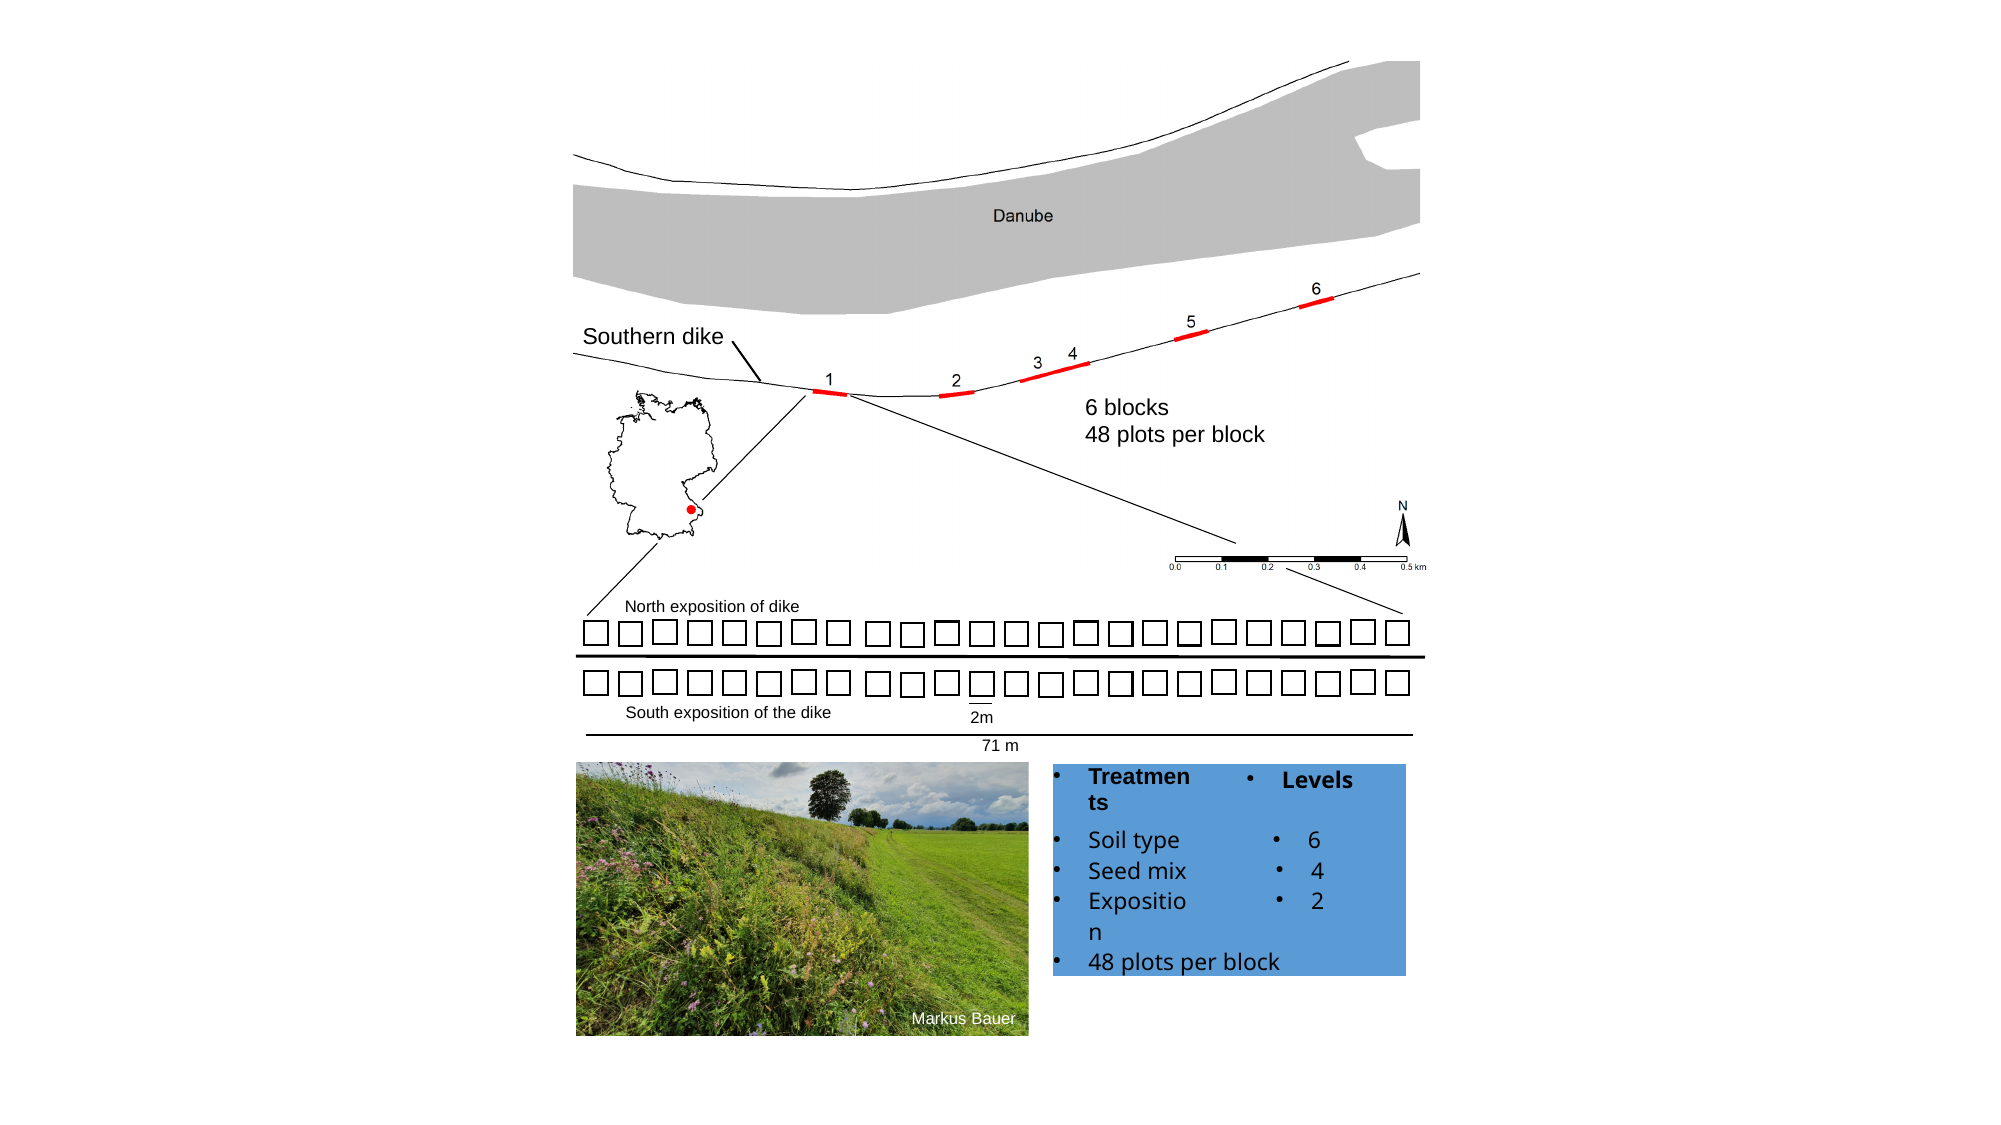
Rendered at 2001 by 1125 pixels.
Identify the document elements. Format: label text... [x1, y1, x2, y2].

text_box South exposition of the dike [610, 694, 867, 730]
table_cell Exposition [1053, 885, 1194, 946]
table_cell Soil type [1053, 824, 1194, 855]
picture [571, 60, 1430, 575]
text_box 2m [955, 699, 1012, 734]
text_box Southern dike [553, 310, 753, 360]
table_cell 6 [1194, 824, 1406, 855]
table_header Levels [1194, 764, 1406, 824]
table_cell Seed mix [1053, 855, 1194, 885]
text_box 71 m [959, 727, 1042, 764]
text_box Markus Bauer [896, 999, 1043, 1036]
table_cell 4 [1194, 855, 1406, 885]
text_box North exposition of dike [609, 588, 821, 624]
table_header Treatments [1053, 764, 1194, 824]
picture [576, 762, 1029, 1036]
table_cell 48 plots per block [1053, 946, 1406, 976]
text_box 6 blocks 48 plots per block [1069, 384, 1295, 456]
table_cell 2 [1194, 885, 1406, 946]
